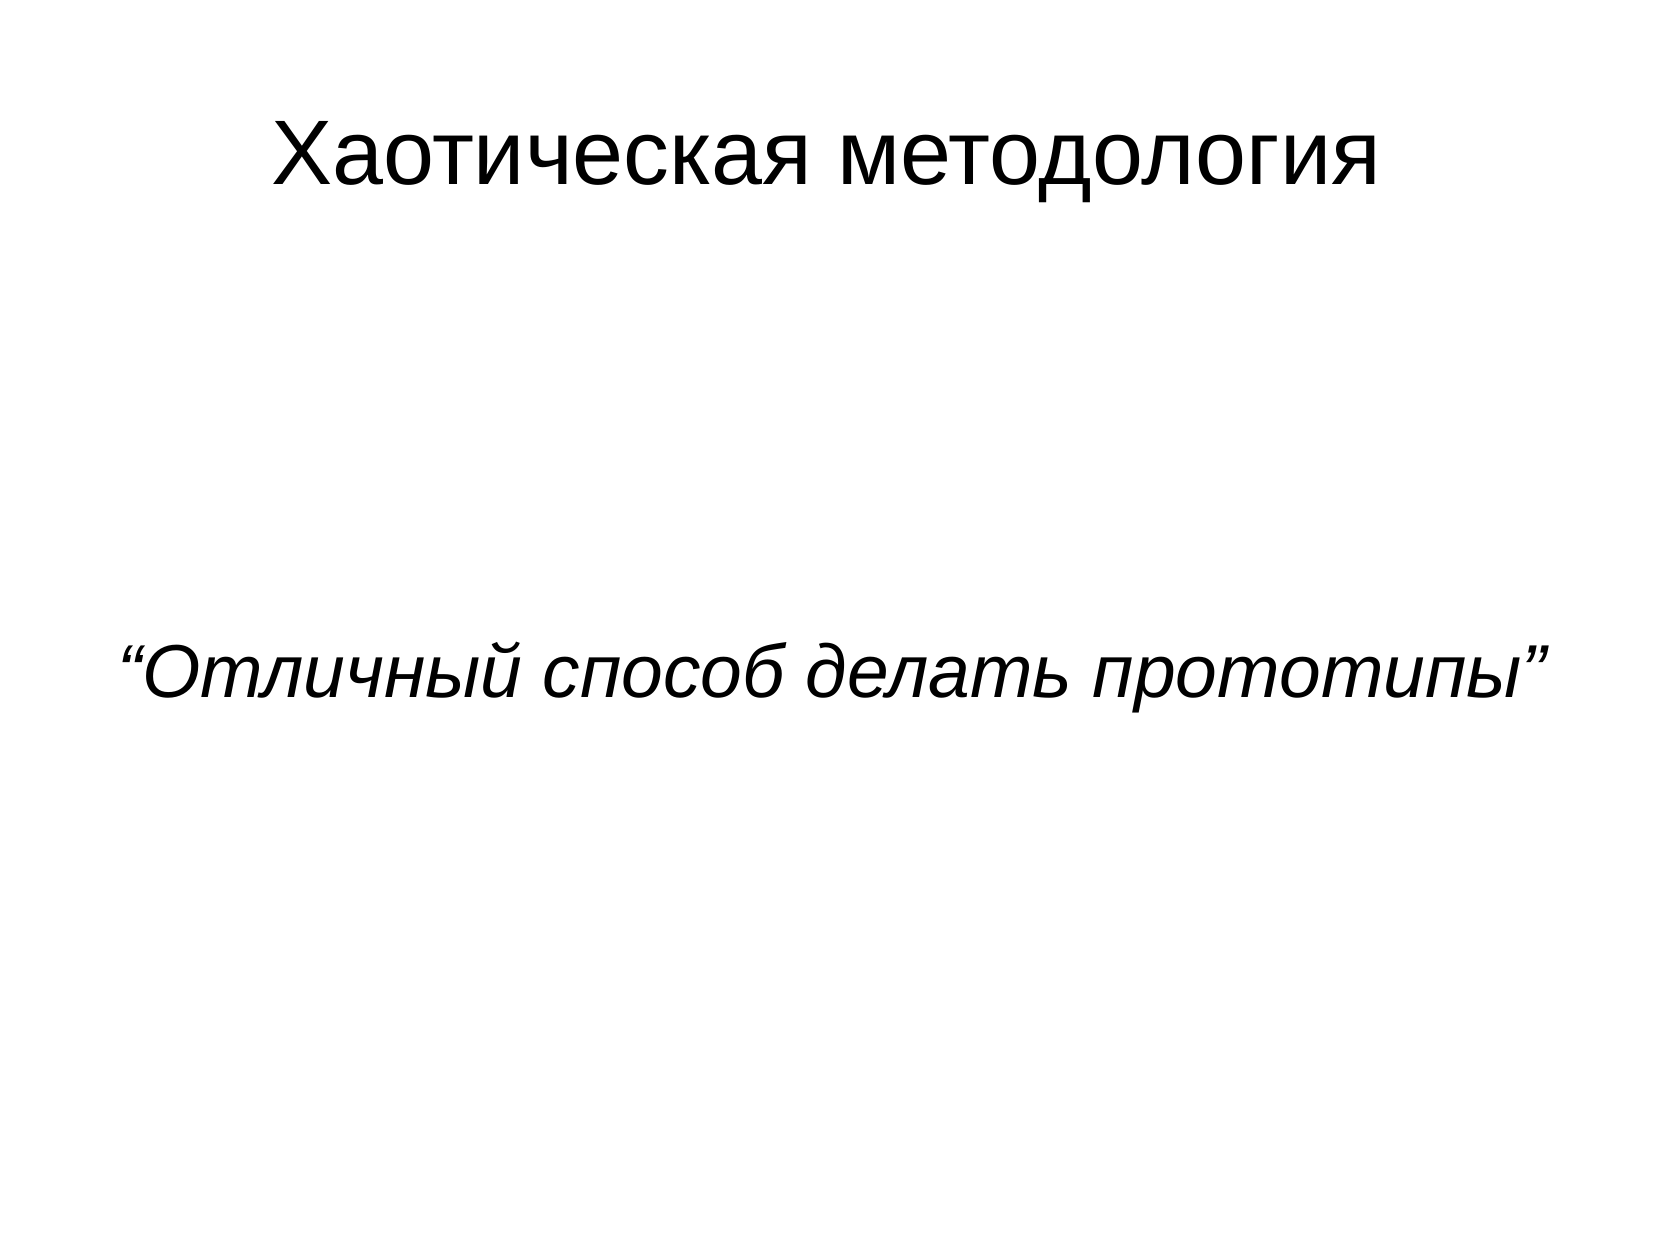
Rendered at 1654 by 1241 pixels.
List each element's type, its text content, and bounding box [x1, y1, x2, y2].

title Хаотическая методология [82, 49, 1571, 257]
text_box “Отличный способ делать прототипы” [75, 622, 1591, 722]
